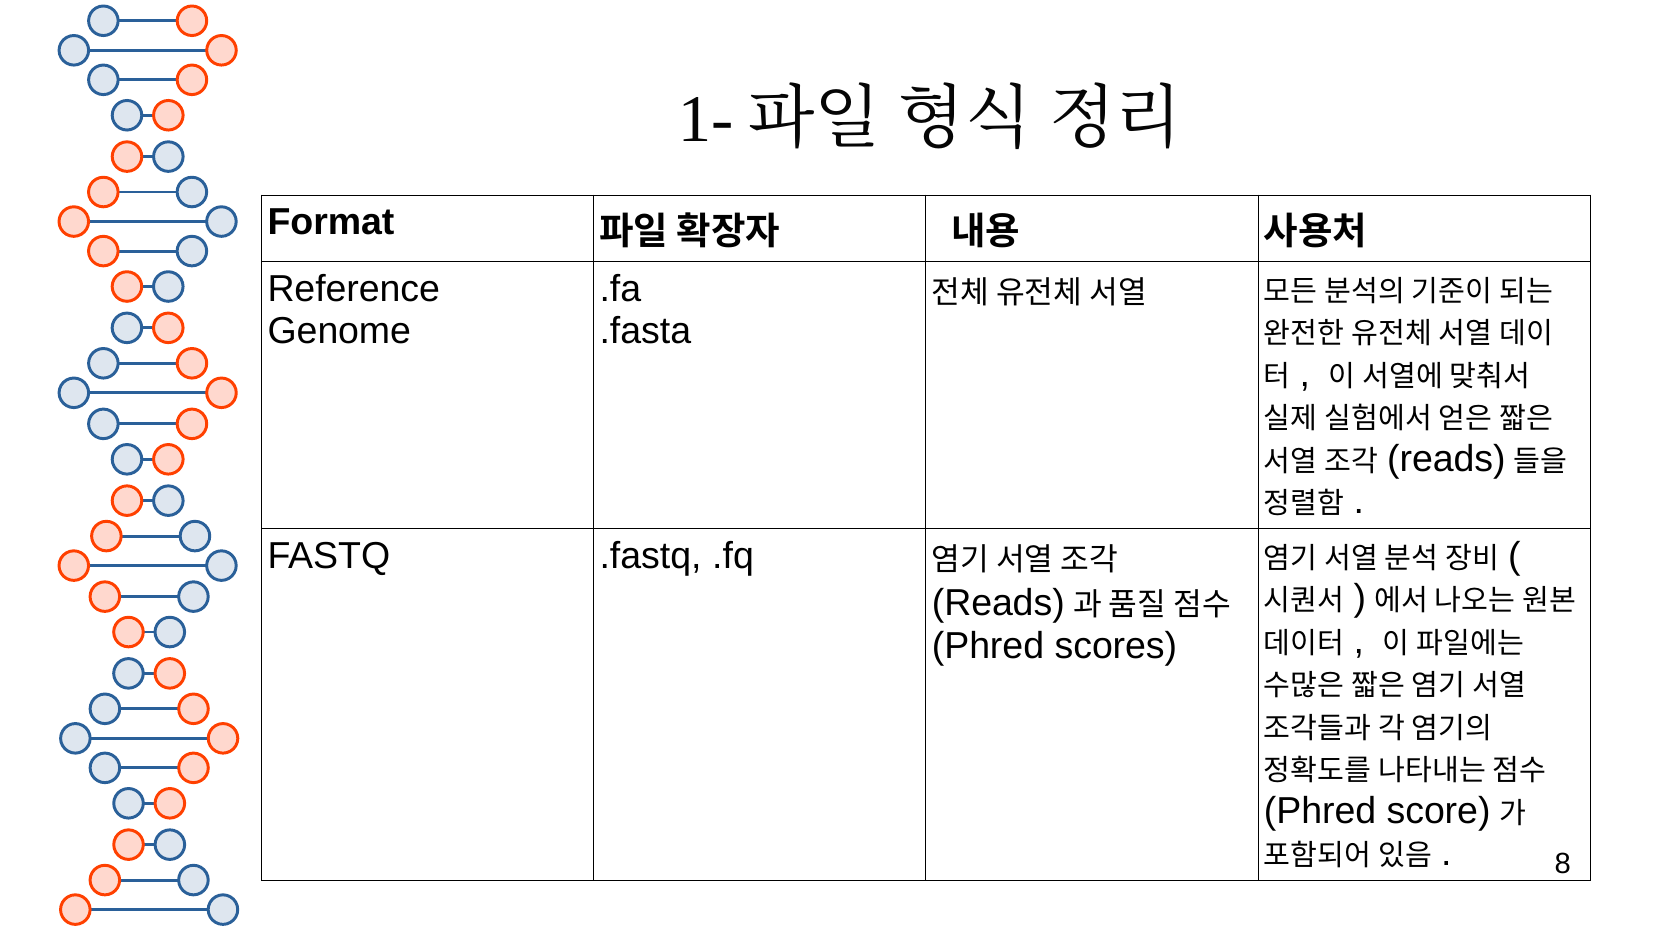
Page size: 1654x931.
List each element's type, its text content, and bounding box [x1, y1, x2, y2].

table_cell 모든 분석의 기준이 되는 완전한 유전체 서열 데이터, 이 서열에 맞춰서 실제 실험에서 얻은 짧은 서열 조각(reads)들을 정렬함. [1259, 262, 1590, 528]
table_header 파일 확장자 [594, 196, 925, 261]
table_cell .fastq, .fq [594, 529, 925, 880]
table_cell 염기 서열 분석 장비(시퀀서)에서 나오는 원본 데이터, 이 파일에는 수많은 짧은 염기 서열 조각들과 각 염기의 정확도를 나타내는 점수(Phred score)가 포함되어 있음. [1259, 529, 1590, 880]
table_cell 전체 유전체 서열 [926, 262, 1258, 528]
table_cell Reference Genome [262, 262, 593, 528]
table_cell .fa .fasta [594, 262, 925, 528]
table_cell 염기 서열 조각(Reads)과 품질 점수(Phred scores) [926, 529, 1258, 880]
table_cell FASTQ [262, 529, 593, 880]
table_header 사용처 [1259, 196, 1590, 261]
table_header 내용 [926, 196, 1258, 261]
title 1-파일 형식 정리 [265, 35, 1595, 189]
table_header Format [262, 196, 593, 261]
